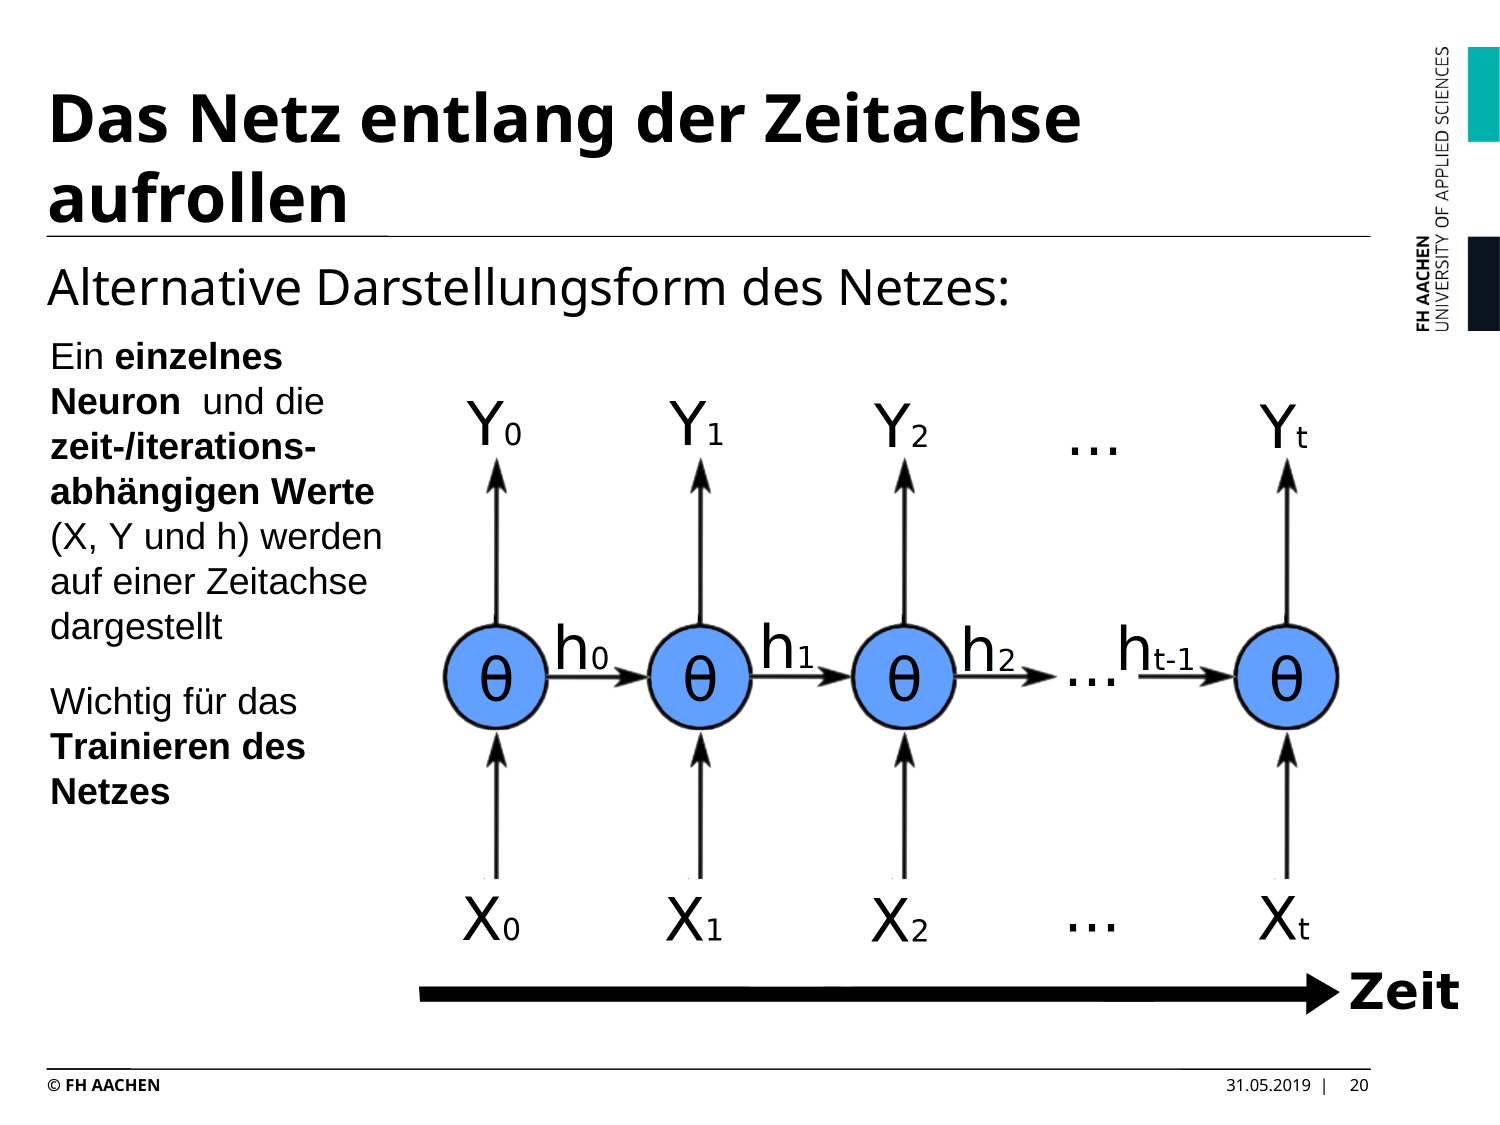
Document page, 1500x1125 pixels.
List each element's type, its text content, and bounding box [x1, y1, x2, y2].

picture [1404, 47, 1500, 331]
title Das Netz entlang der Zeitachse aufrollen [47, 76, 1371, 237]
picture [419, 401, 1459, 1015]
text_box Ein einzelnes Neuron und die zeit-/iterations-abhängigen Werte (X, Y und h) werden auf einer Zeitachse dargestellt Wichtig für das Trainieren des Netzes [35, 324, 414, 835]
list Alternative Darstellungsform des Netzes: [47, 255, 1371, 1047]
